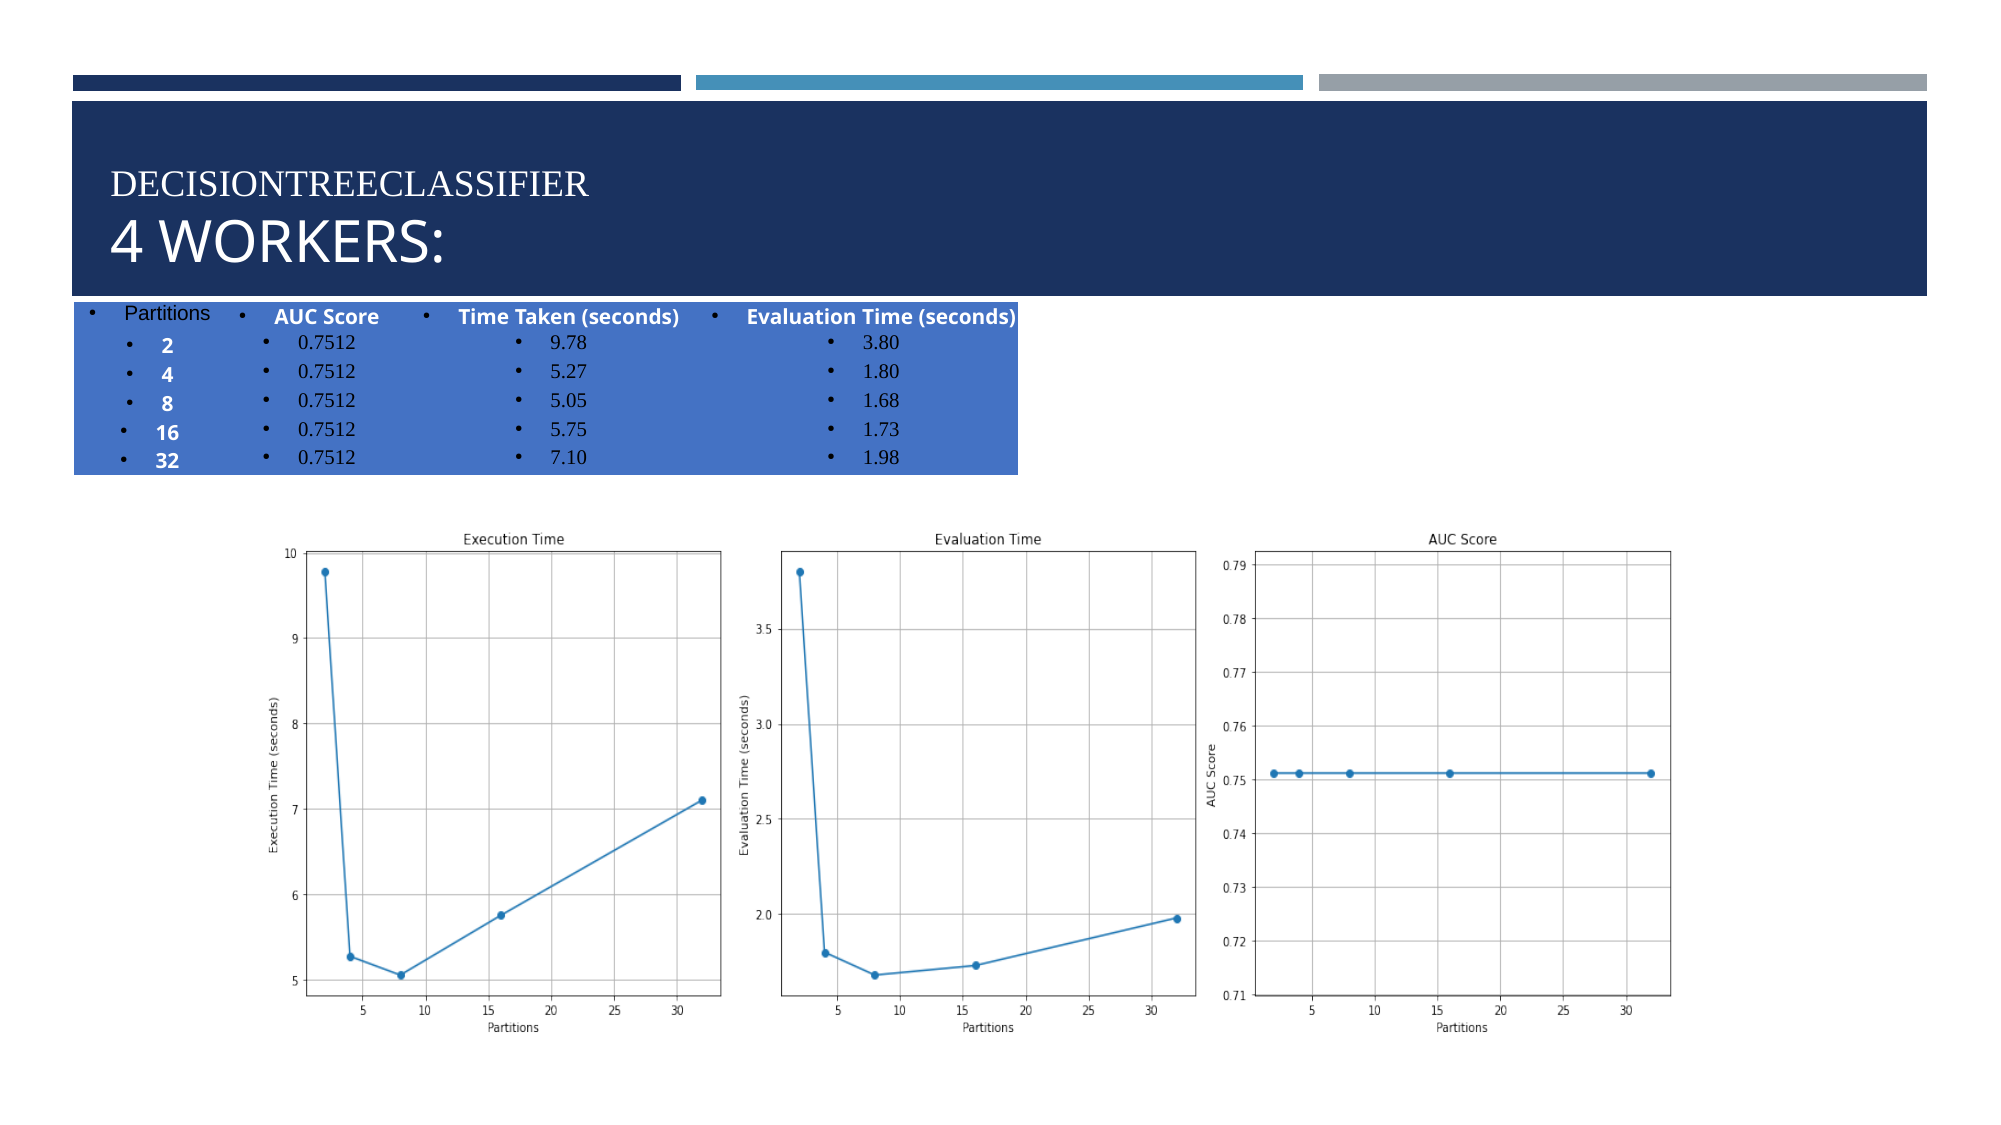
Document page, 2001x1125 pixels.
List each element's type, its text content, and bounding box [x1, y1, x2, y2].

table_cell 0.7512 [225, 359, 393, 388]
table_cell 0.7512 [225, 388, 393, 417]
picture [261, 525, 1677, 1042]
table_cell 5.05 [393, 388, 709, 417]
table_cell 5.75 [393, 417, 709, 446]
table_header Evaluation Time (seconds) [709, 302, 1018, 331]
table_cell 0.7512 [225, 331, 393, 359]
table_cell 1.68 [709, 388, 1018, 417]
table_header AUC Score [225, 302, 393, 331]
table_cell 2 [74, 331, 225, 359]
table_cell 1.80 [709, 359, 1018, 388]
table_cell 5.27 [393, 359, 709, 388]
table_cell 9.78 [393, 331, 709, 359]
table_cell 3.80 [709, 331, 1018, 359]
table_cell 0.7512 [225, 446, 393, 475]
table_cell 16 [74, 417, 225, 446]
table_cell 4 [74, 359, 225, 388]
title DecisionTreeClassifier 4 workers: [95, 115, 1905, 282]
table_cell 7.10 [393, 446, 709, 475]
table_header Time Taken (seconds) [393, 302, 709, 331]
table_cell 1.73 [709, 417, 1018, 446]
table_cell 8 [74, 388, 225, 417]
table_cell 1.98 [709, 446, 1018, 475]
table_cell 0.7512 [225, 417, 393, 446]
table_cell 32 [74, 446, 225, 475]
table_header Partitions [74, 302, 225, 331]
